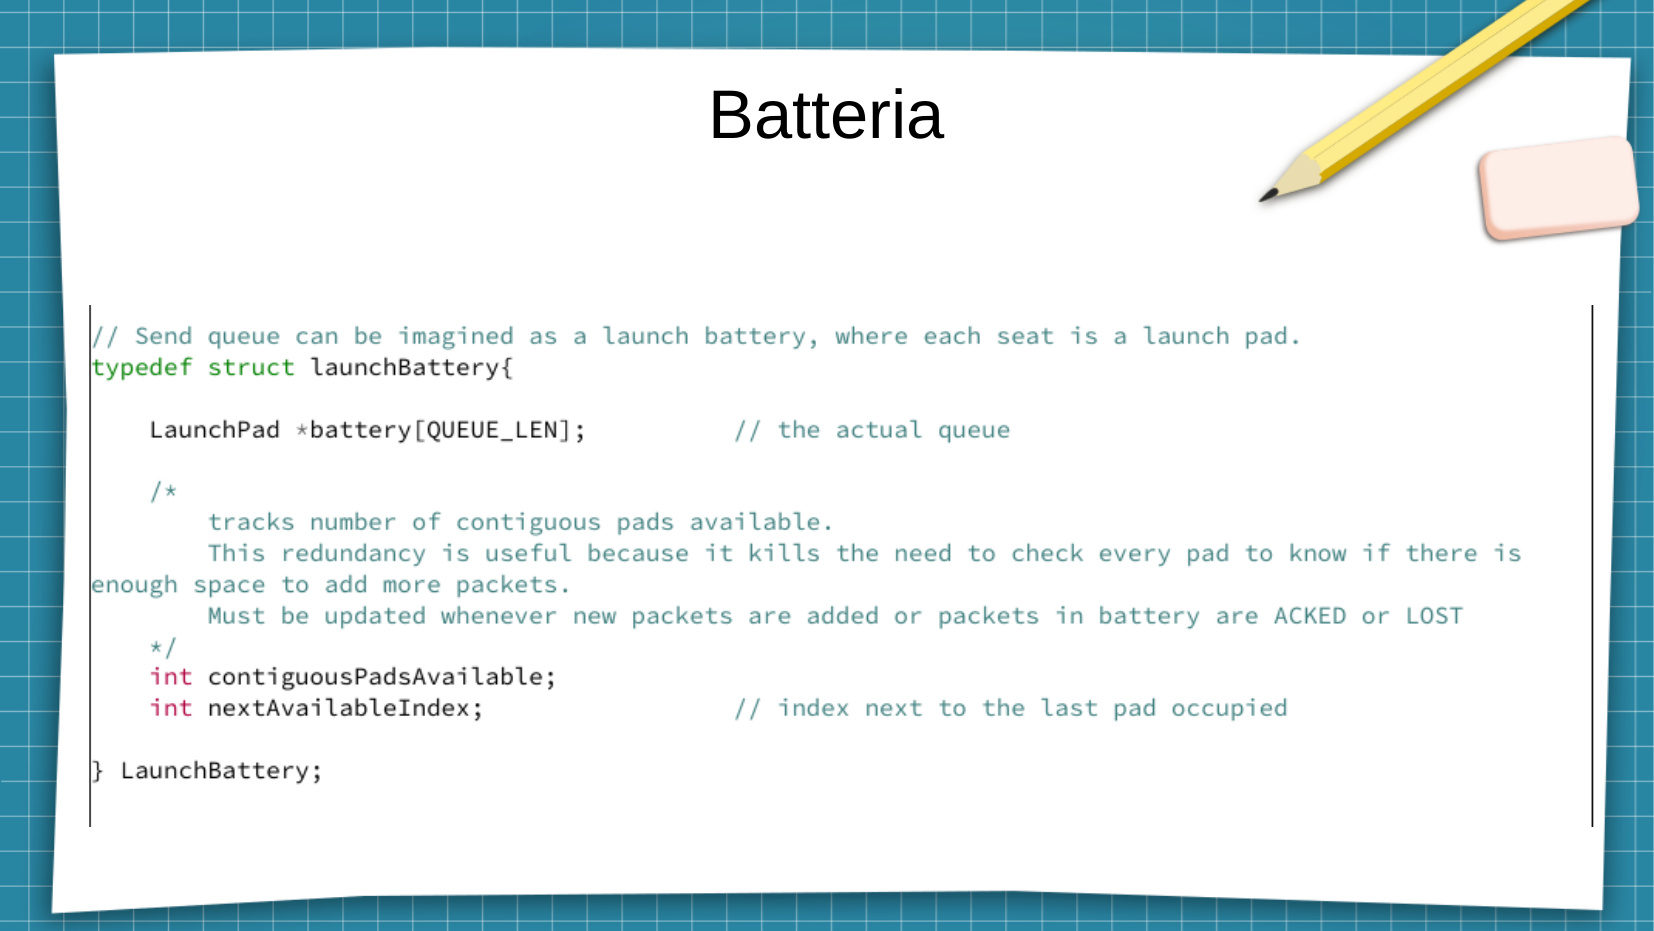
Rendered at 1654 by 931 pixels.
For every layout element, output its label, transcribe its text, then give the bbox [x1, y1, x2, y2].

title Batteria [82, 37, 1571, 193]
picture [0, 0, 1654, 931]
